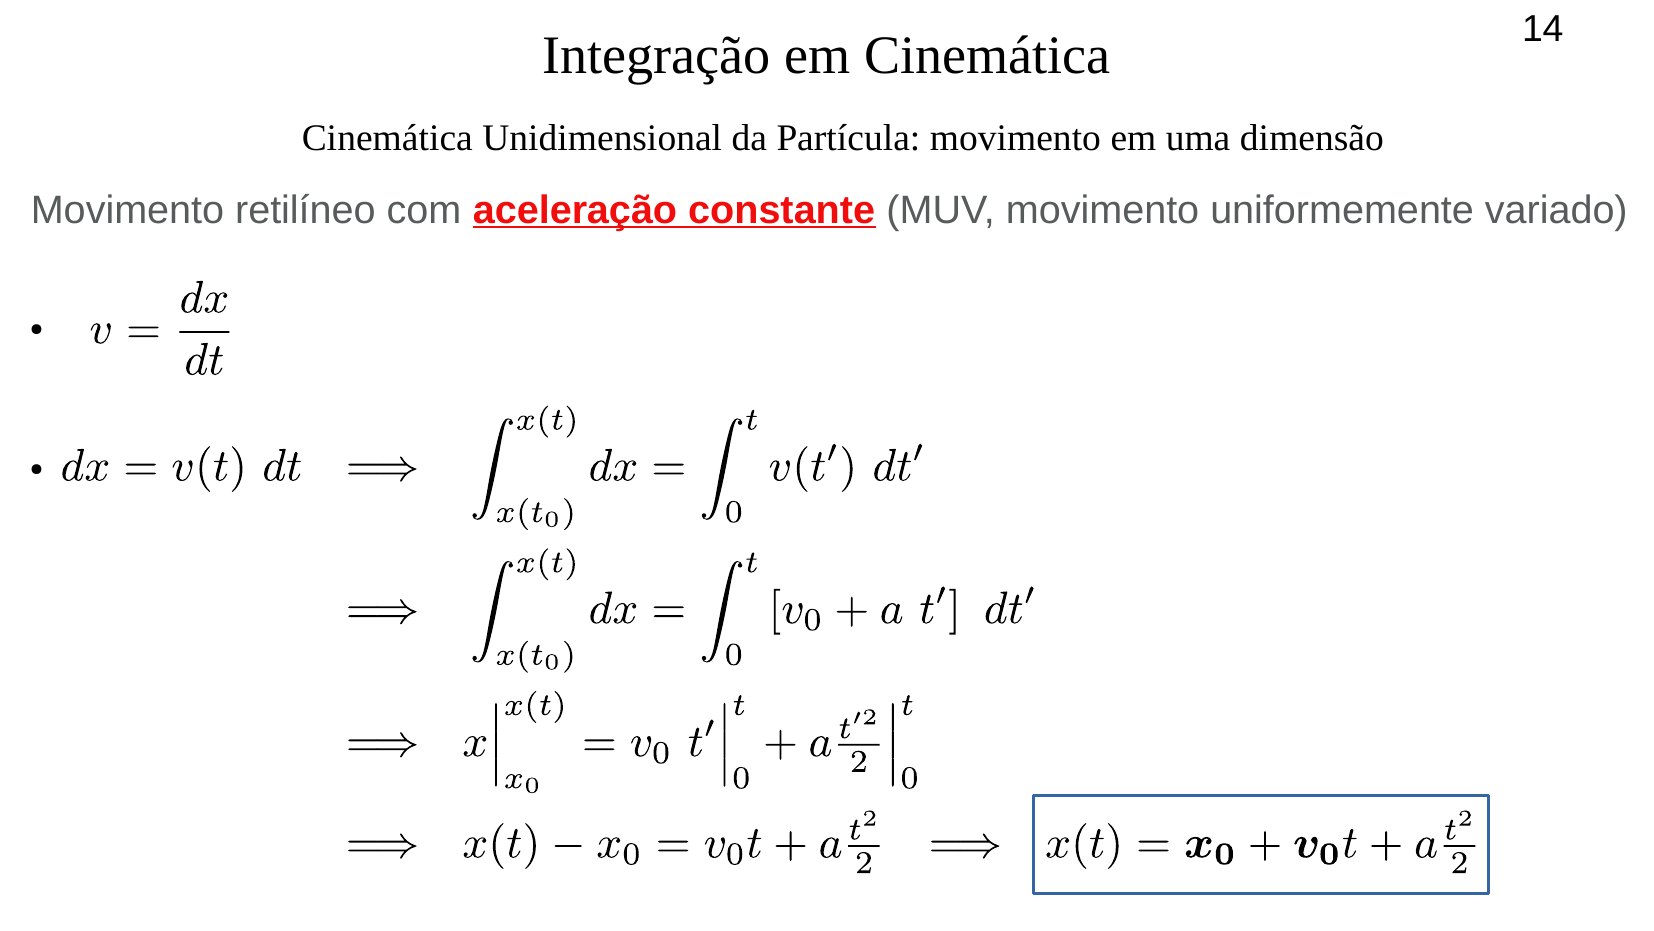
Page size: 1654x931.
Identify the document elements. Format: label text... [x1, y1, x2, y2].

text_box Integração em Cinemática [527, 0, 1127, 88]
text_box Cinemática Unidimensional da Partícula: movimento em uma dimensão [287, 88, 1401, 166]
text_box <number> [1507, 0, 1654, 71]
picture [87, 279, 232, 377]
text_box Movimento retilíneo com aceleração constante (MUV, movimento uniformemente variado) [16, 180, 1644, 240]
text_box [1477, 797, 1487, 835]
text_box [15, 239, 1513, 835]
picture [58, 403, 1477, 875]
